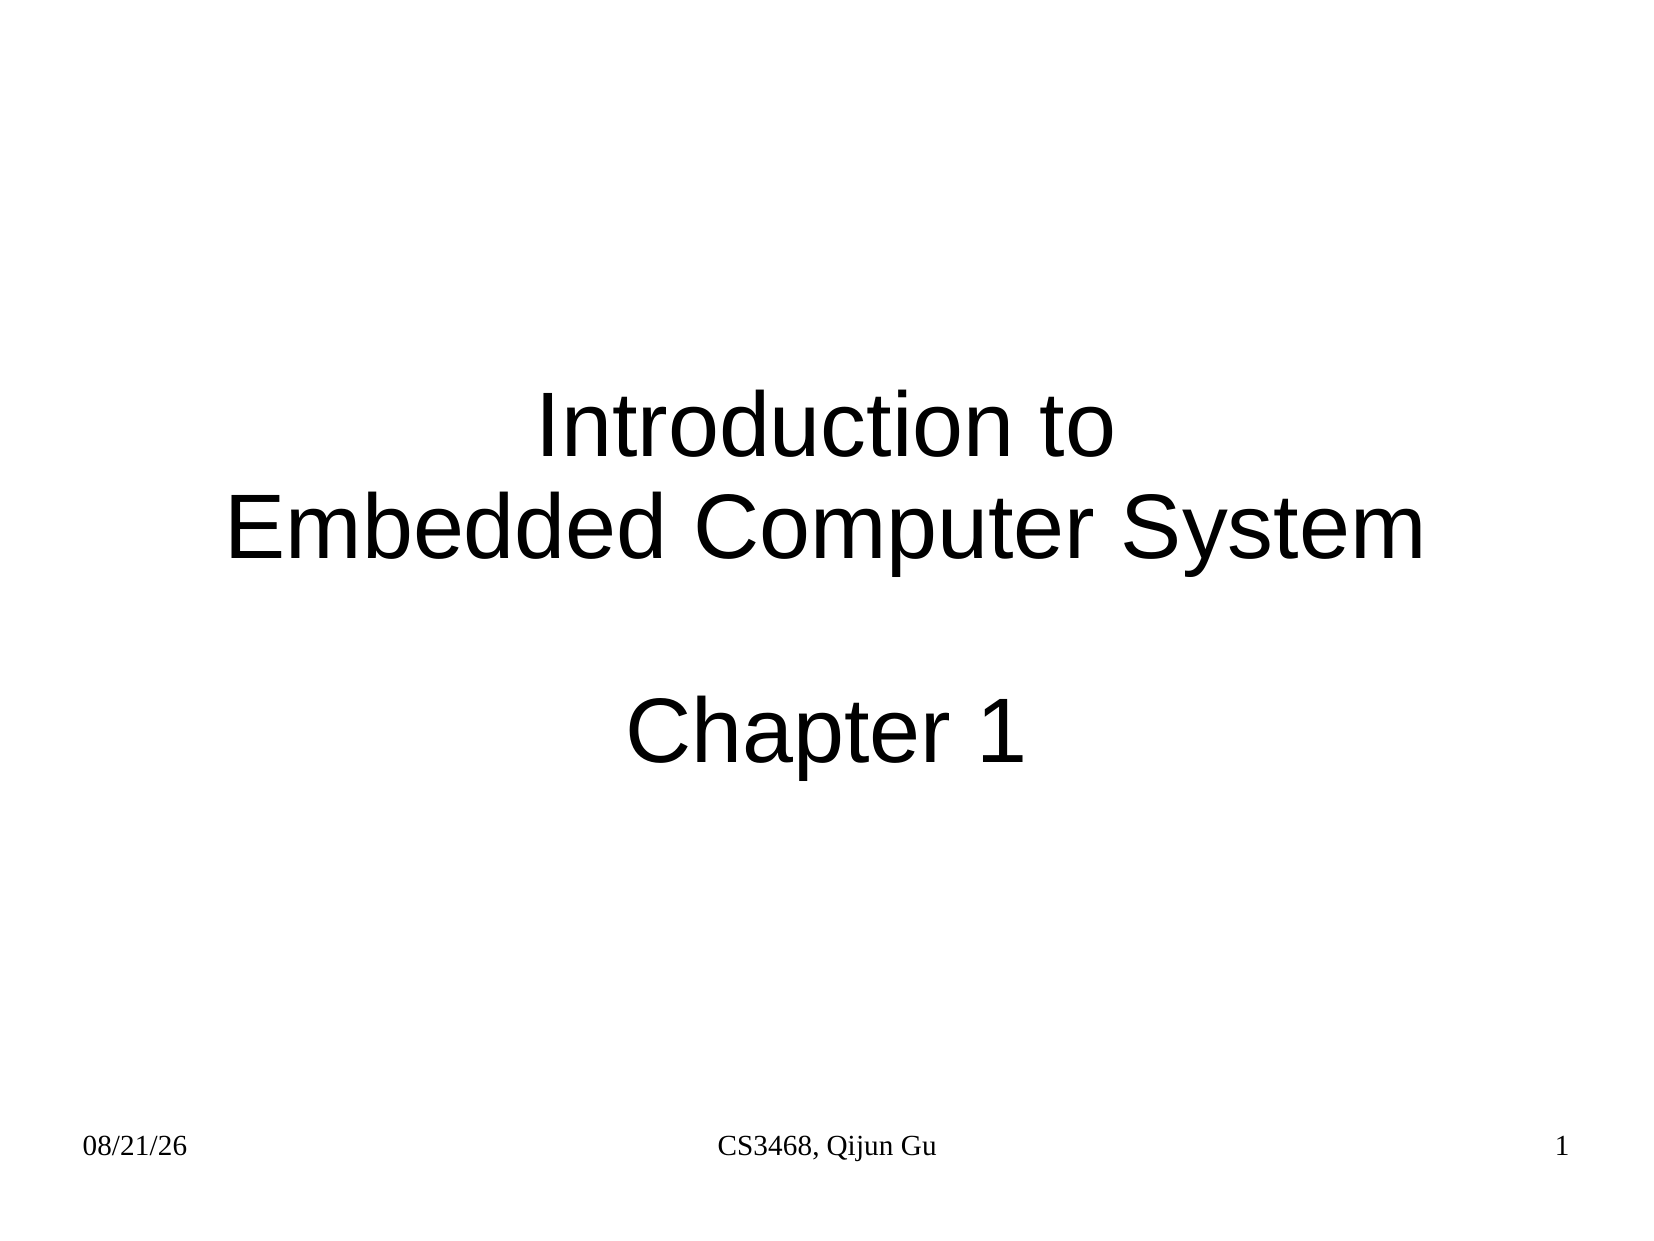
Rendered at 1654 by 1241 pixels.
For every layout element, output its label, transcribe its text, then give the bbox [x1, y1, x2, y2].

text_box Introduction to Embedded Computer System Chapter 1 [82, 49, 1571, 1109]
